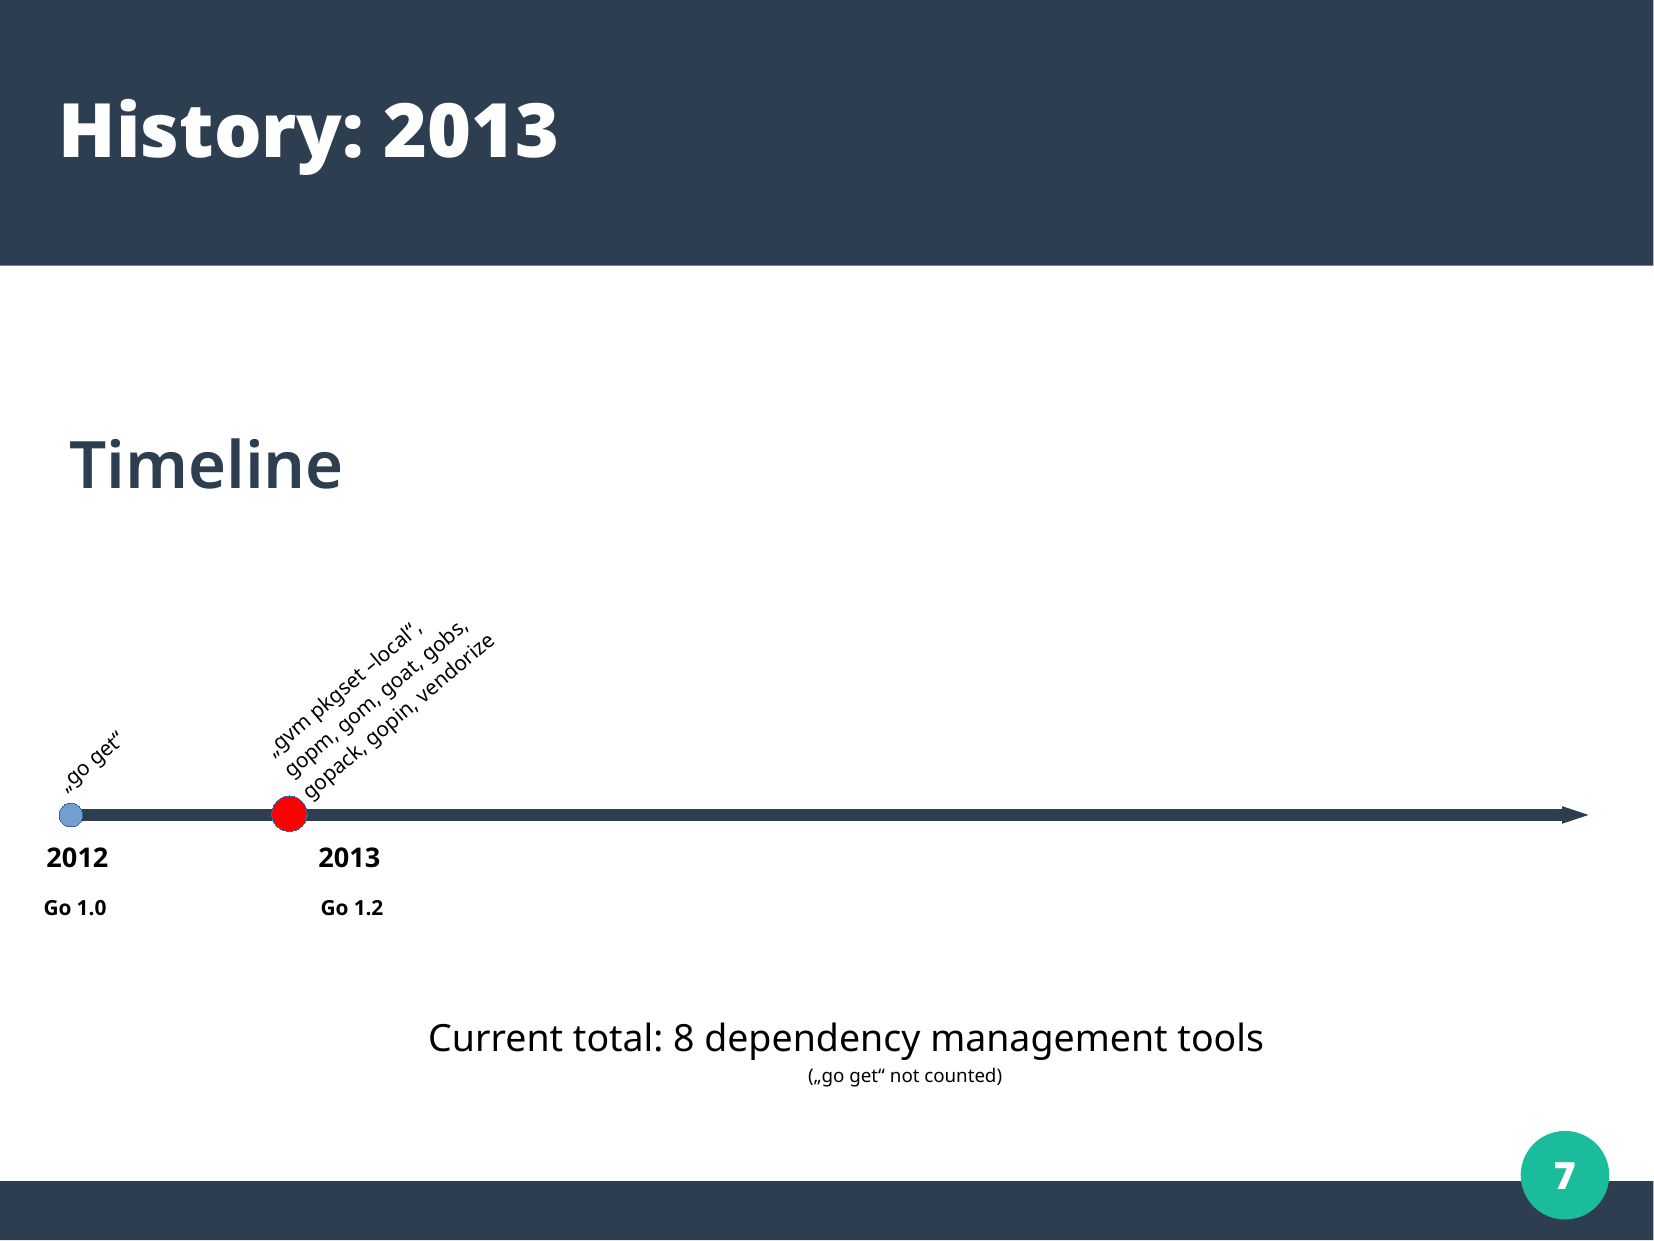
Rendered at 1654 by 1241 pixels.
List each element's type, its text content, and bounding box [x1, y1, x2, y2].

text_box 2012 2013 [17, 831, 1595, 880]
text_box „gvm pkgset –local“, gopm, gom, goat, gobs, gopack, gopin, vendorize [242, 584, 491, 816]
text_box [59, 803, 83, 827]
text_box [271, 796, 308, 831]
text_box Current total: 8 dependency management tools („go get“ not counted) [413, 1003, 1312, 1090]
text_box „go get“ [35, 714, 139, 811]
list Timeline [0, 301, 615, 508]
text_box Go 1.0 Go 1.2 [17, 885, 1595, 935]
title History: 2013 [59, 49, 1595, 207]
